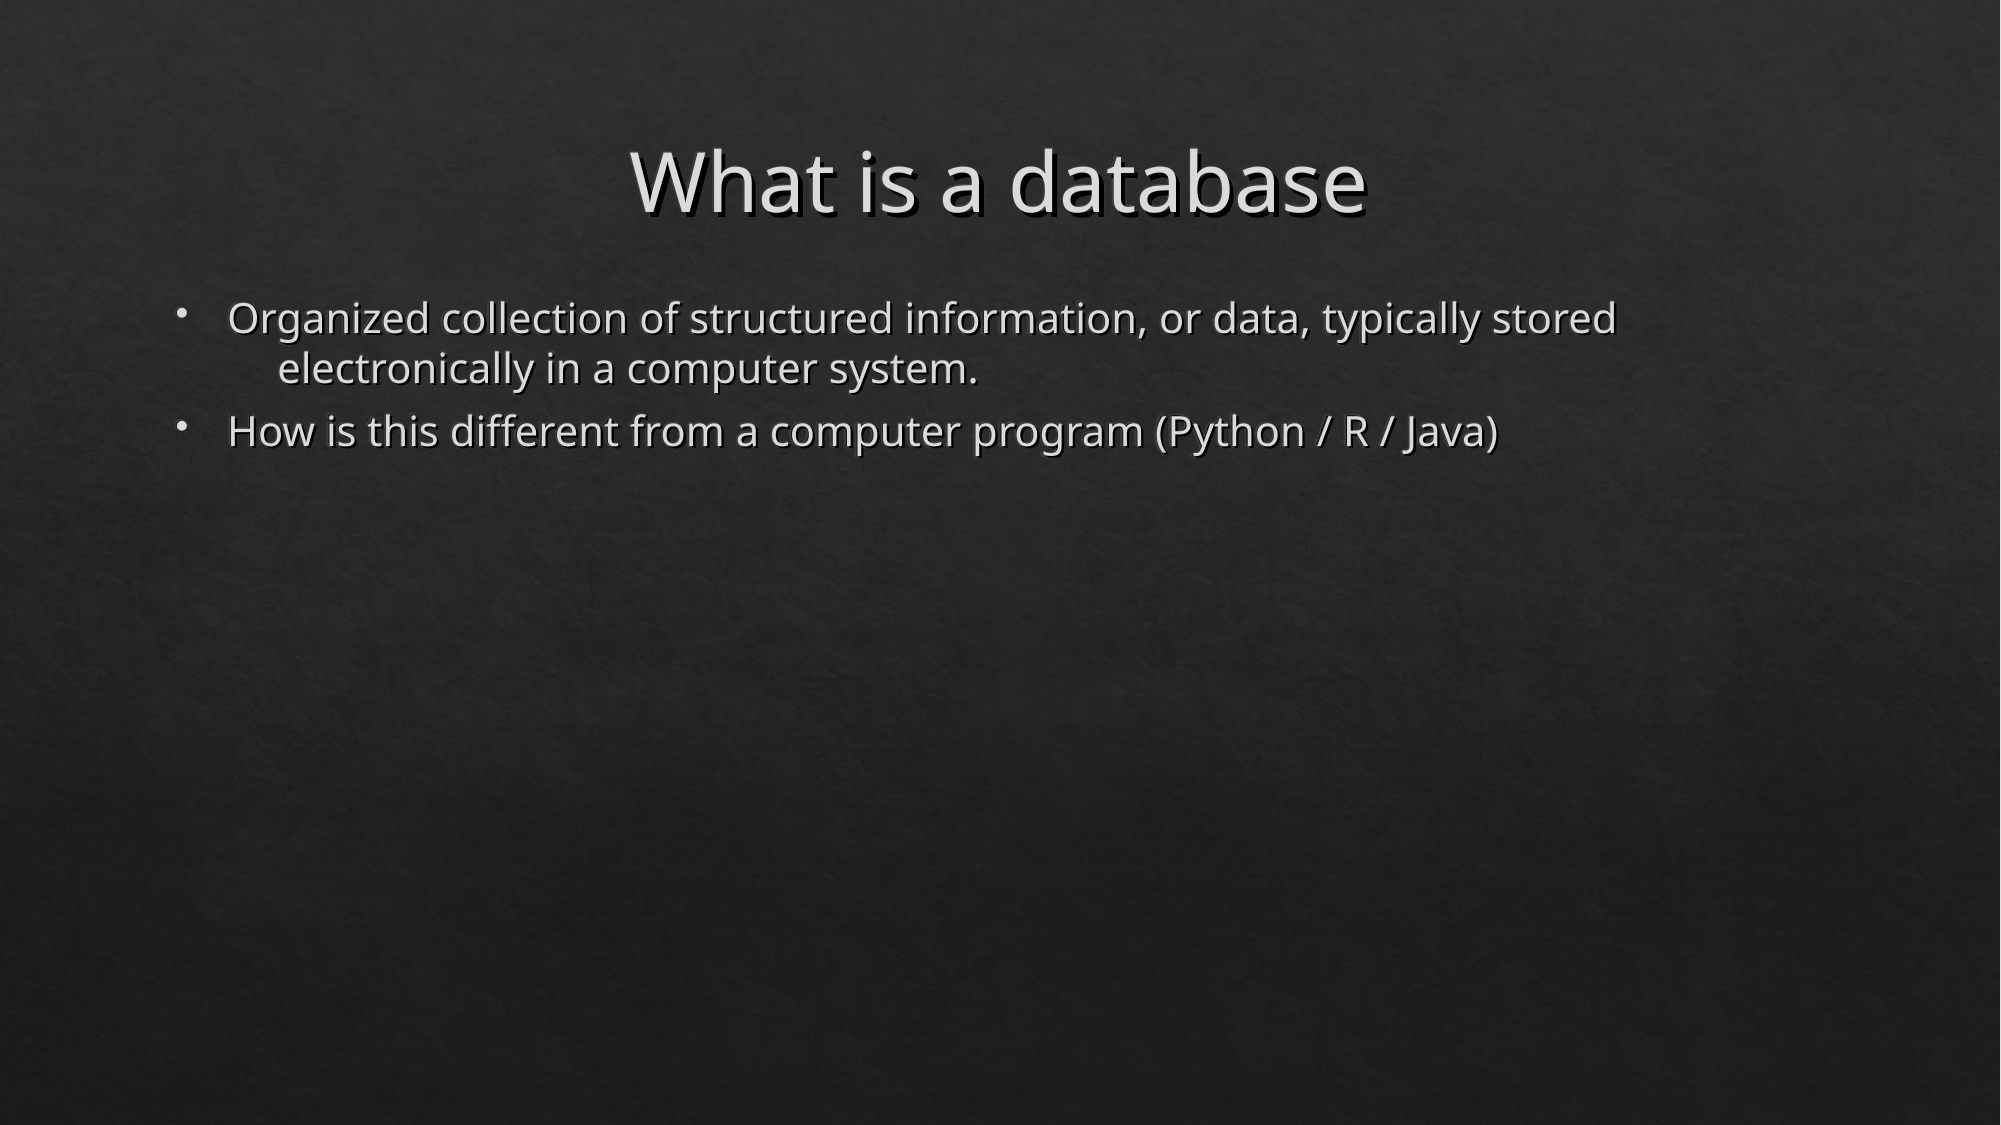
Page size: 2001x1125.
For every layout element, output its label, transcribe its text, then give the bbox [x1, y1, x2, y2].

title What is a database [149, 99, 1849, 260]
list Organized collection of structured information, or data, typically stored electronically in a computer system. How is this different from a computer program (Python / R / Java) [149, 284, 1849, 950]
